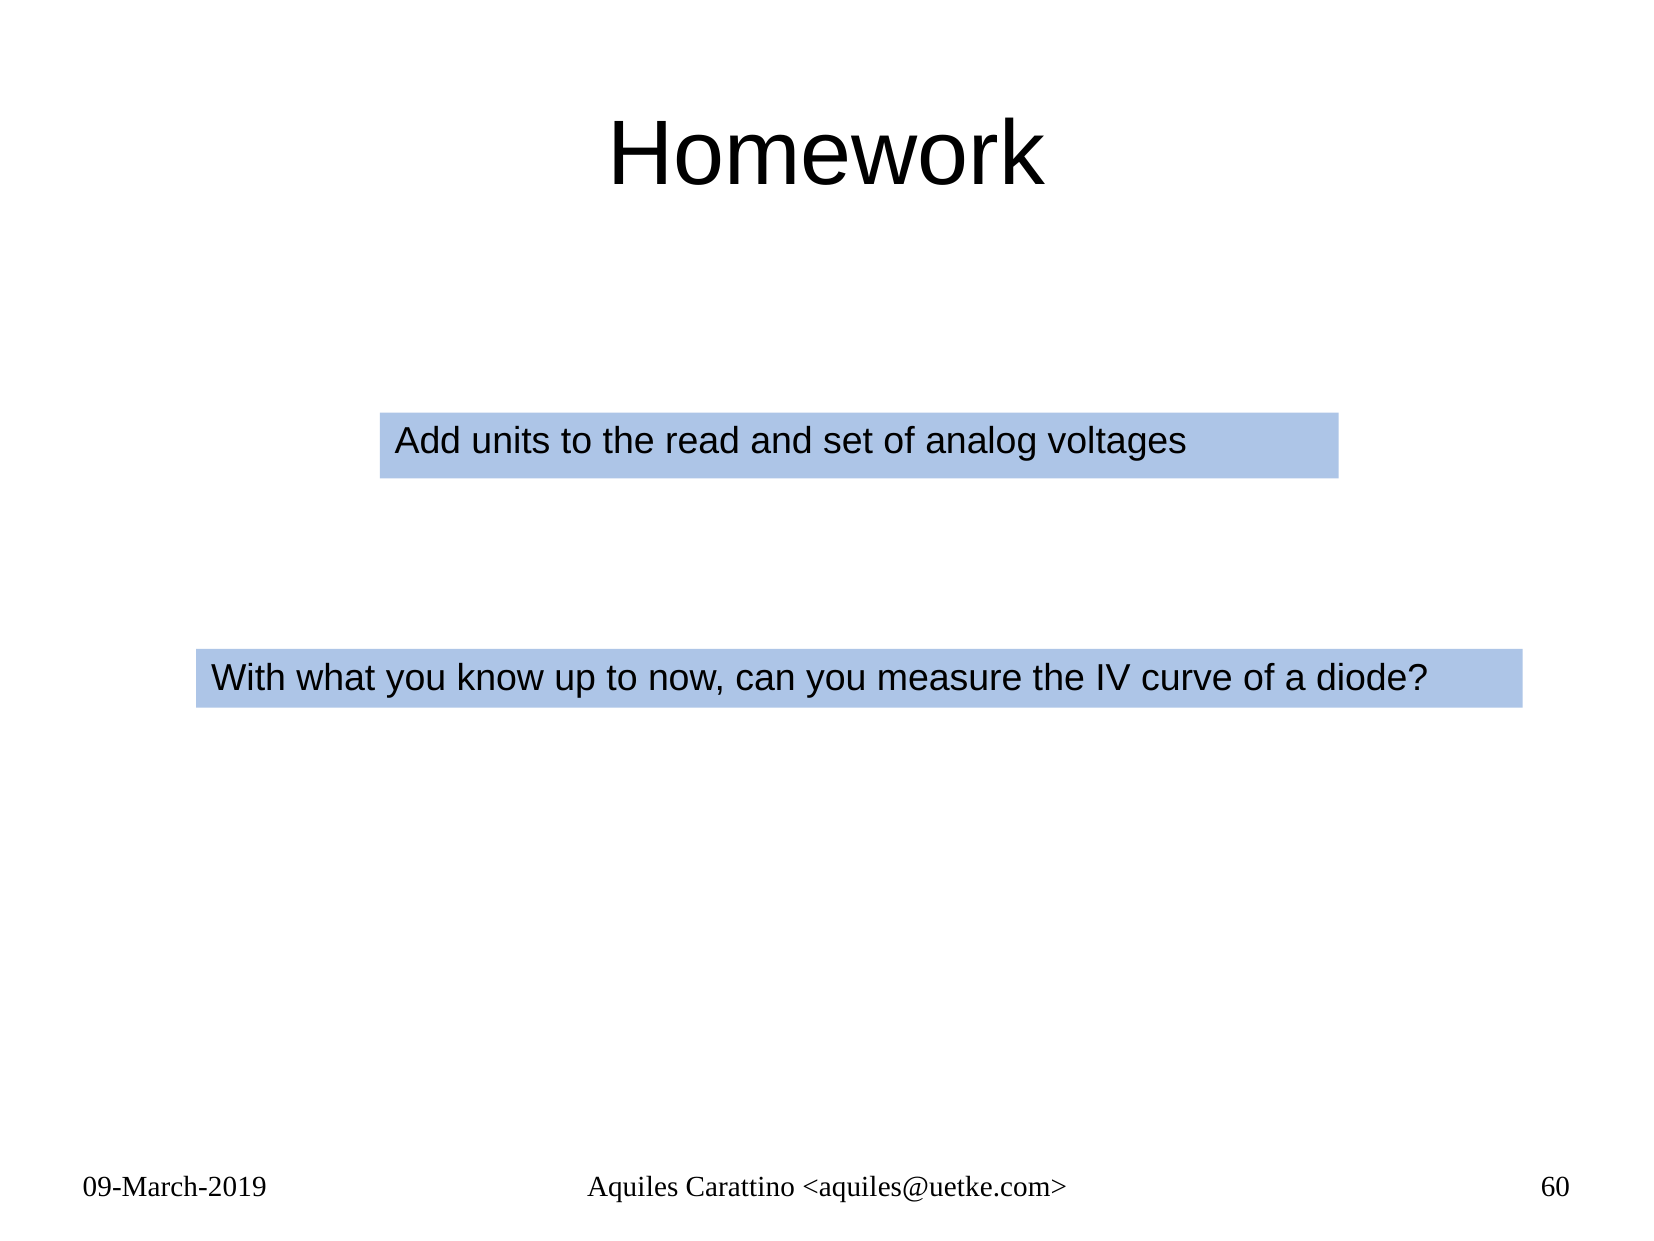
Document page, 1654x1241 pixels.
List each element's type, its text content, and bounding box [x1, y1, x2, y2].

title Homework [82, 49, 1571, 257]
text_box With what you know up to now, can you measure the IV curve of a diode? [196, 648, 1523, 708]
text_box Add units to the read and set of analog voltages [379, 412, 1339, 479]
